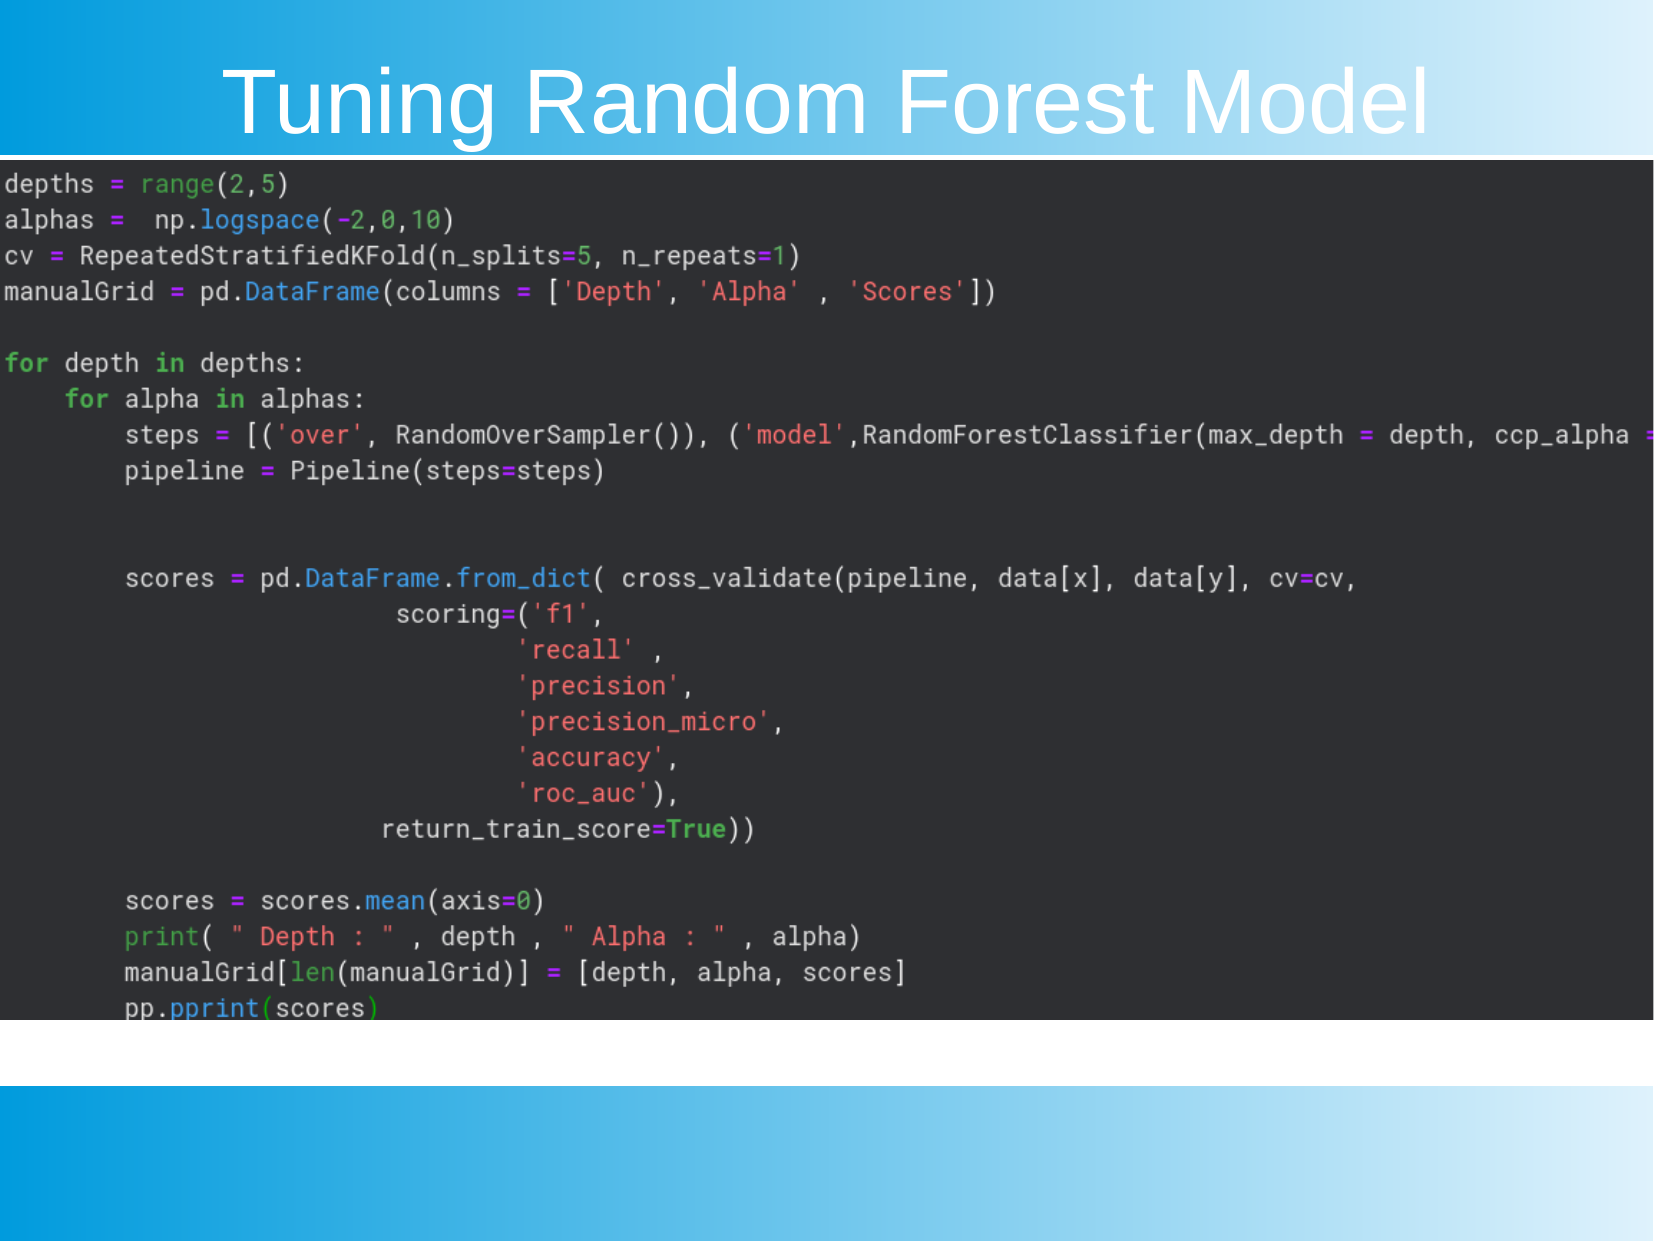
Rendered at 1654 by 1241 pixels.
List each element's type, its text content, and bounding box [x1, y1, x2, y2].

title Tuning Random Forest Model [82, 49, 1571, 155]
picture [0, 160, 1654, 1021]
